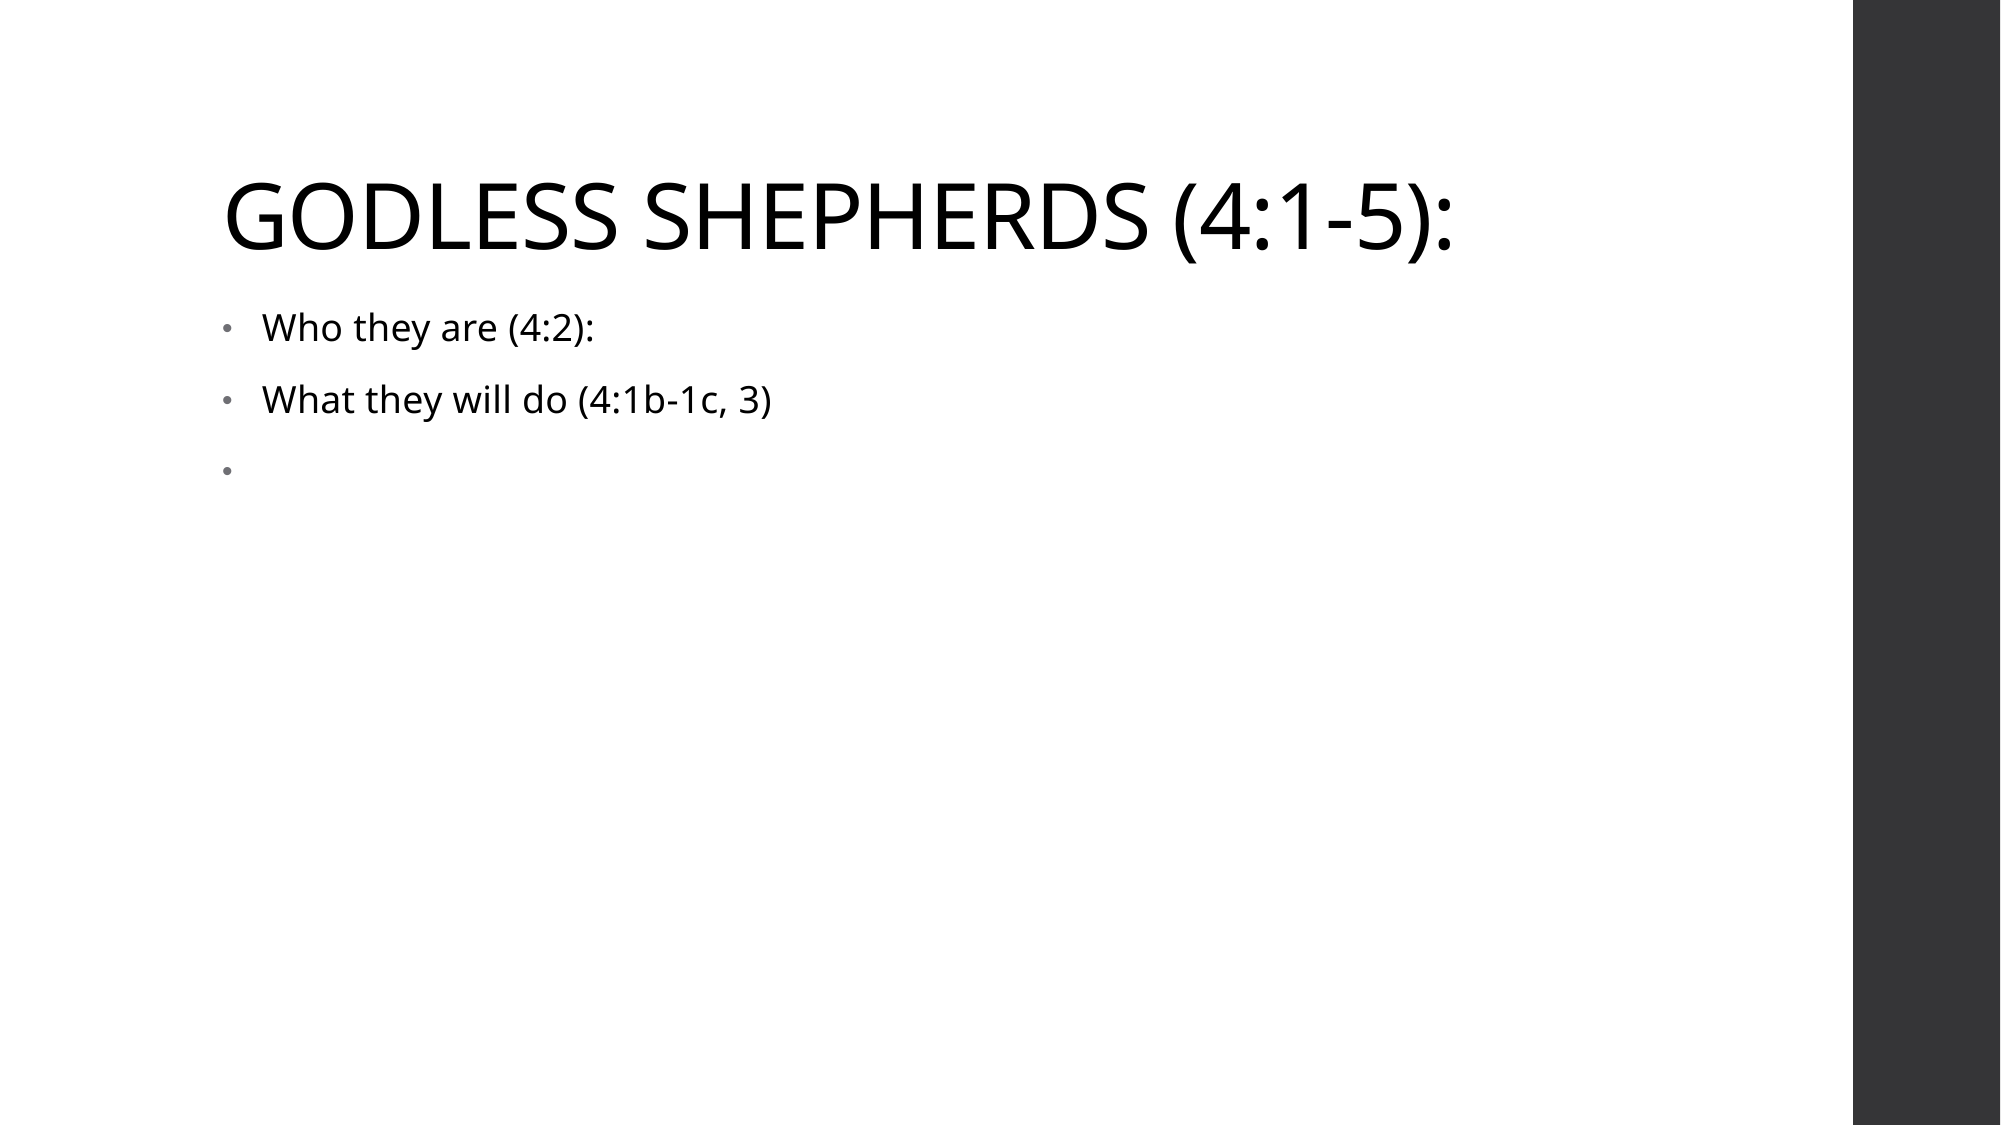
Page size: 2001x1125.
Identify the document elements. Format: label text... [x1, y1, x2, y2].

title GODLESS SHEPHERDS (4:1-5): [206, 60, 1797, 278]
list Who they are (4:2): What they will do (4:1b-1c, 3) [206, 299, 1617, 1014]
